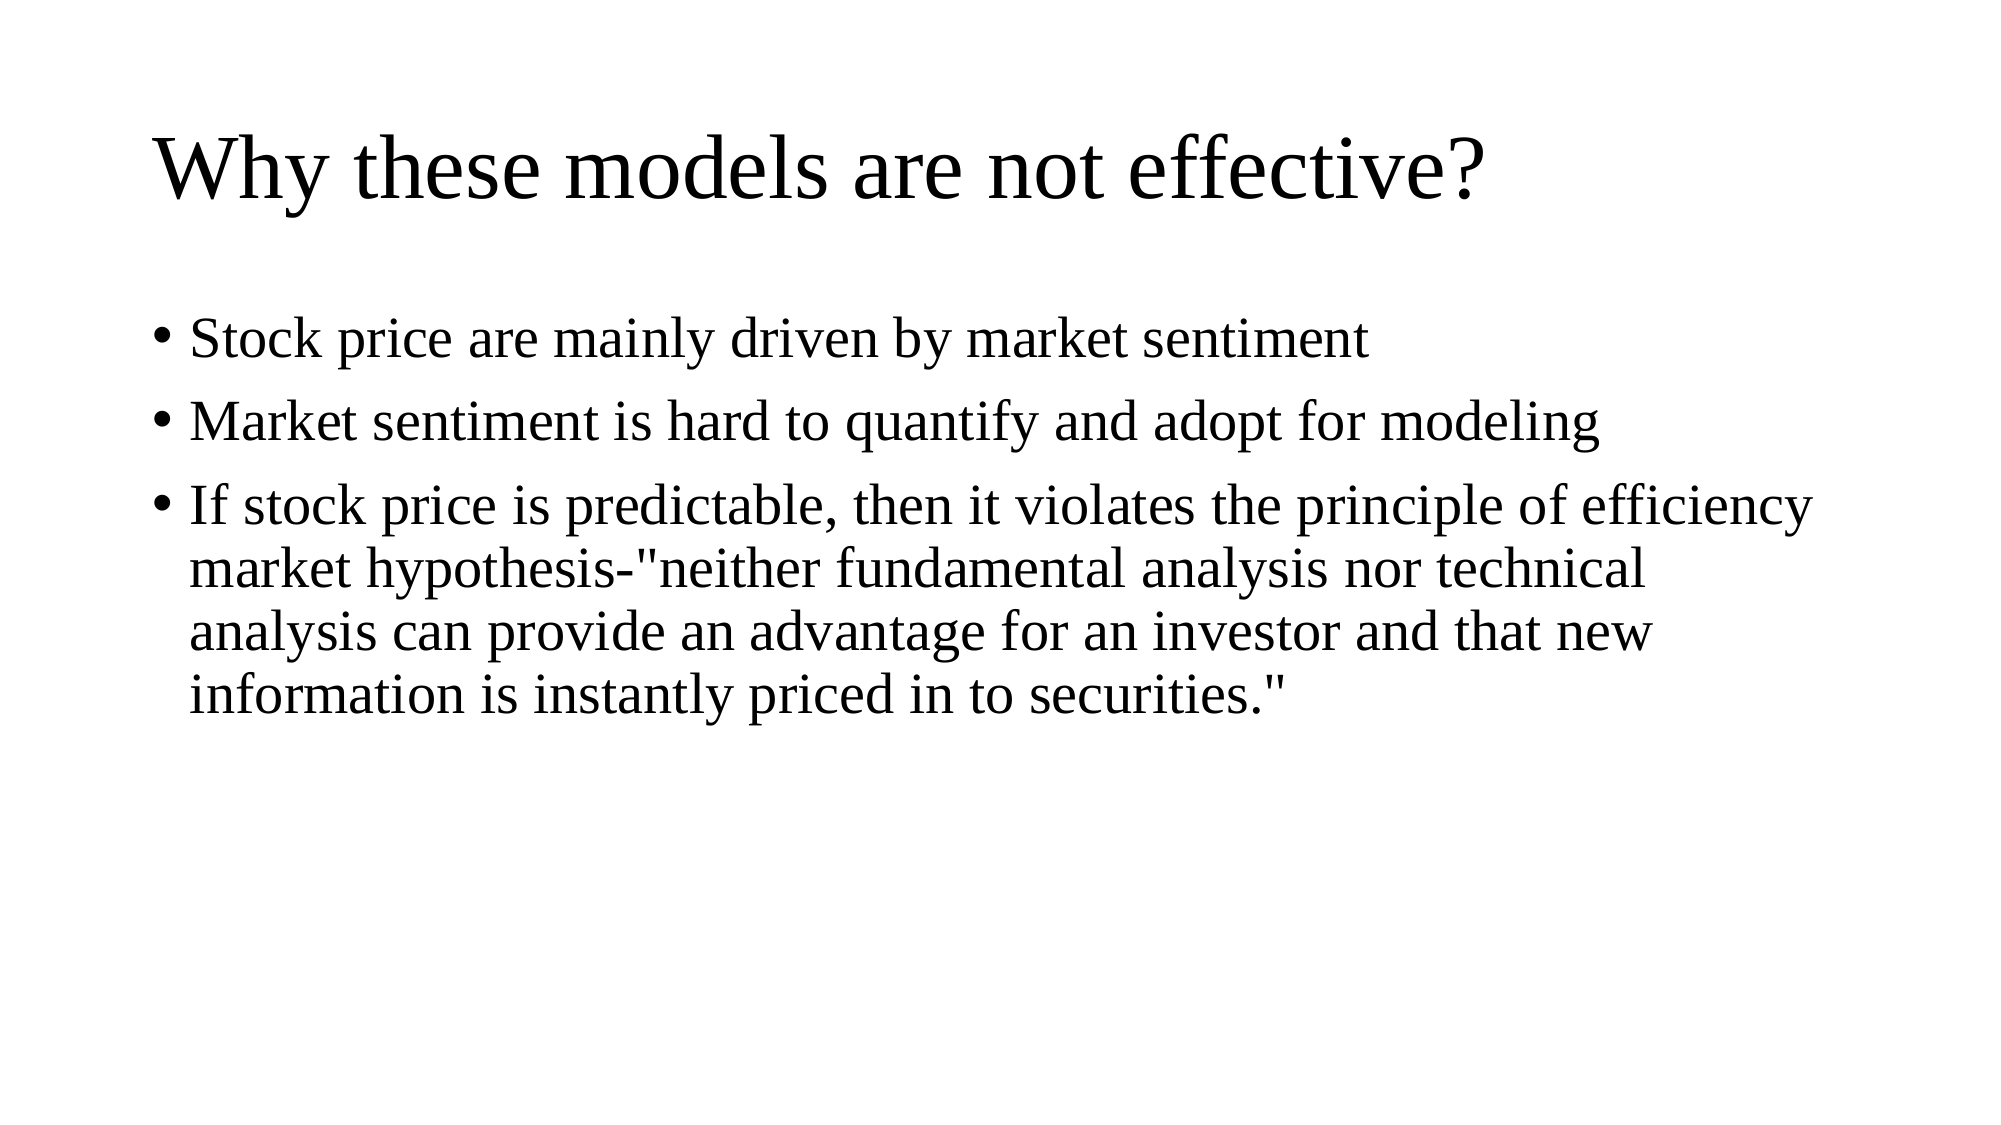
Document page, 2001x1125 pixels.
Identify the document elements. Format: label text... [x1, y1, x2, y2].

list Stock price are mainly driven by market sentiment Market sentiment is hard to quantify and adopt for modeling If stock price is predictable, then it violates the principle of efficiency market hypothesis-"neither fundamental analysis nor technical analysis can provide an advantage for an investor and that new information is instantly priced in to securities." [137, 299, 1863, 1014]
title Why these models are not effective? [137, 59, 1863, 278]
